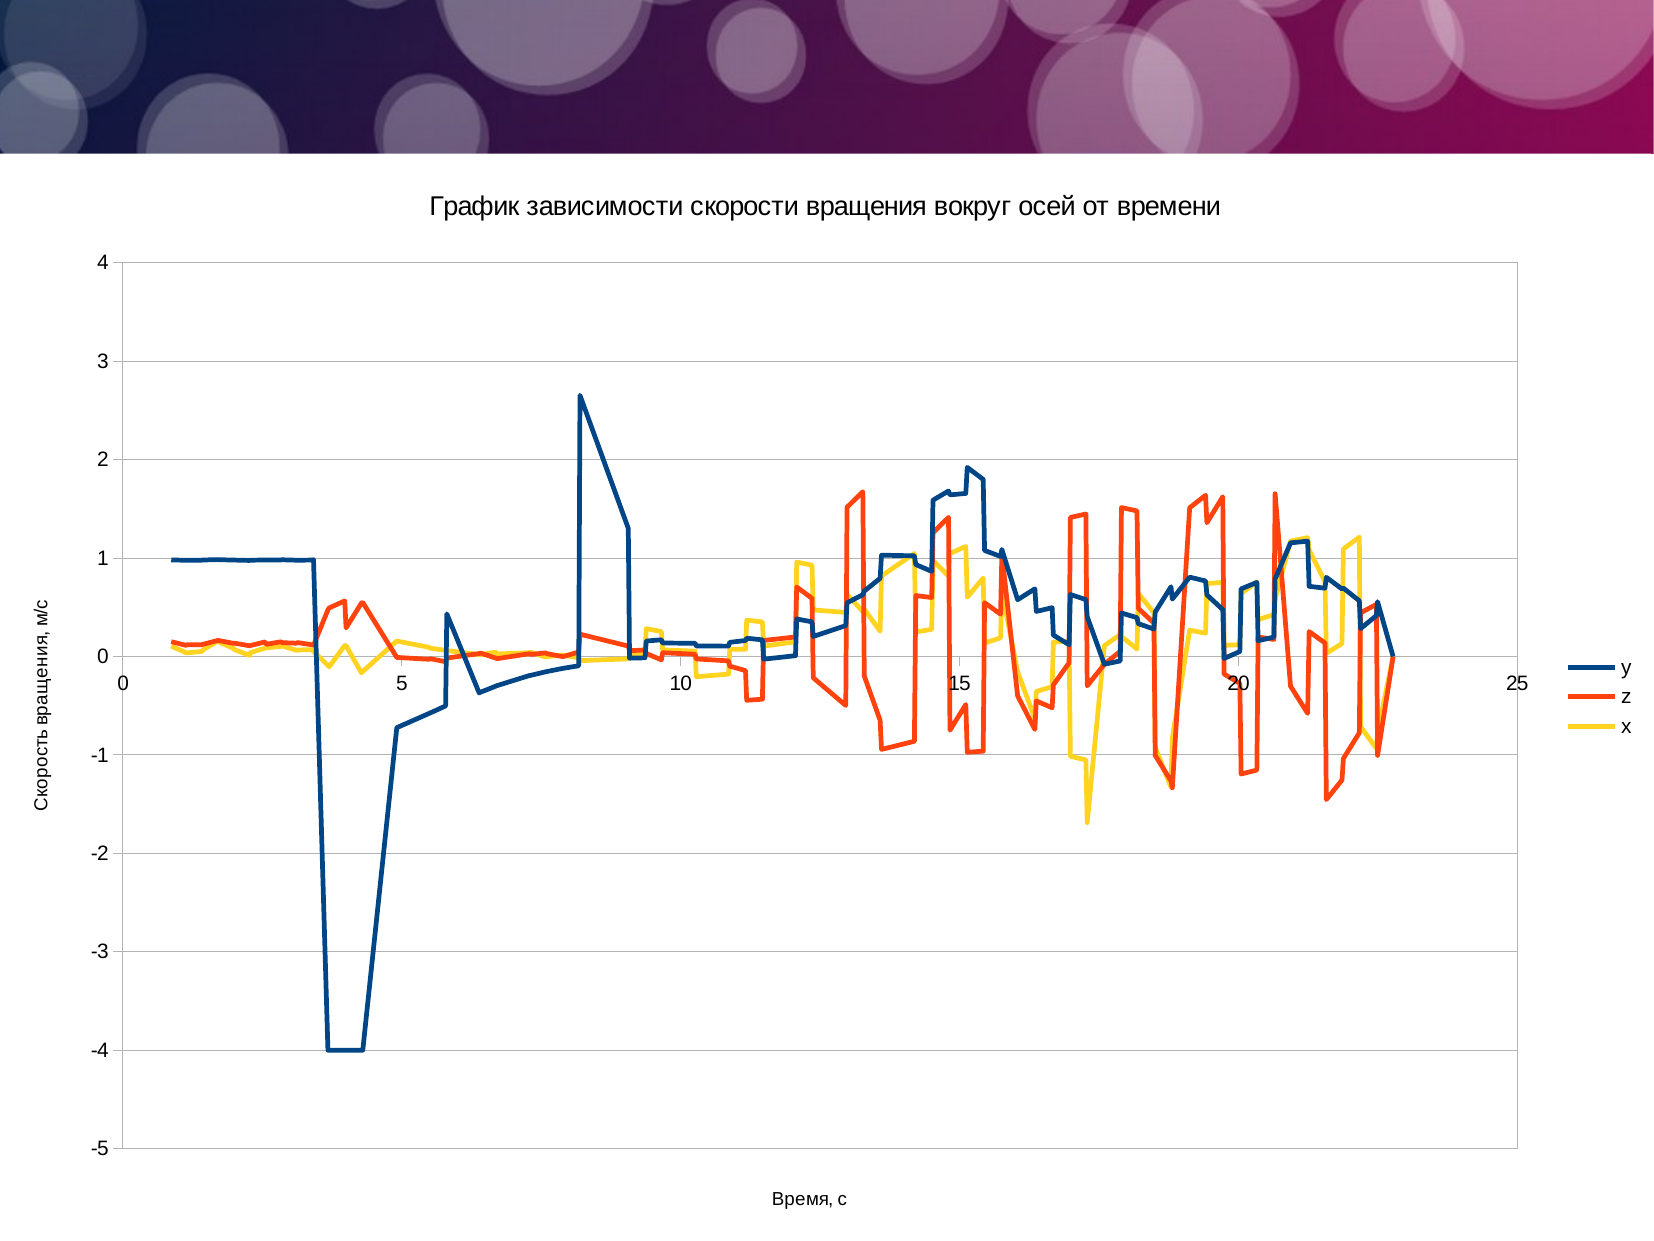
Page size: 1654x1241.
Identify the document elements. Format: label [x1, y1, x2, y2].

picture [0, 0, 1654, 154]
chart [0, 153, 1652, 1241]
